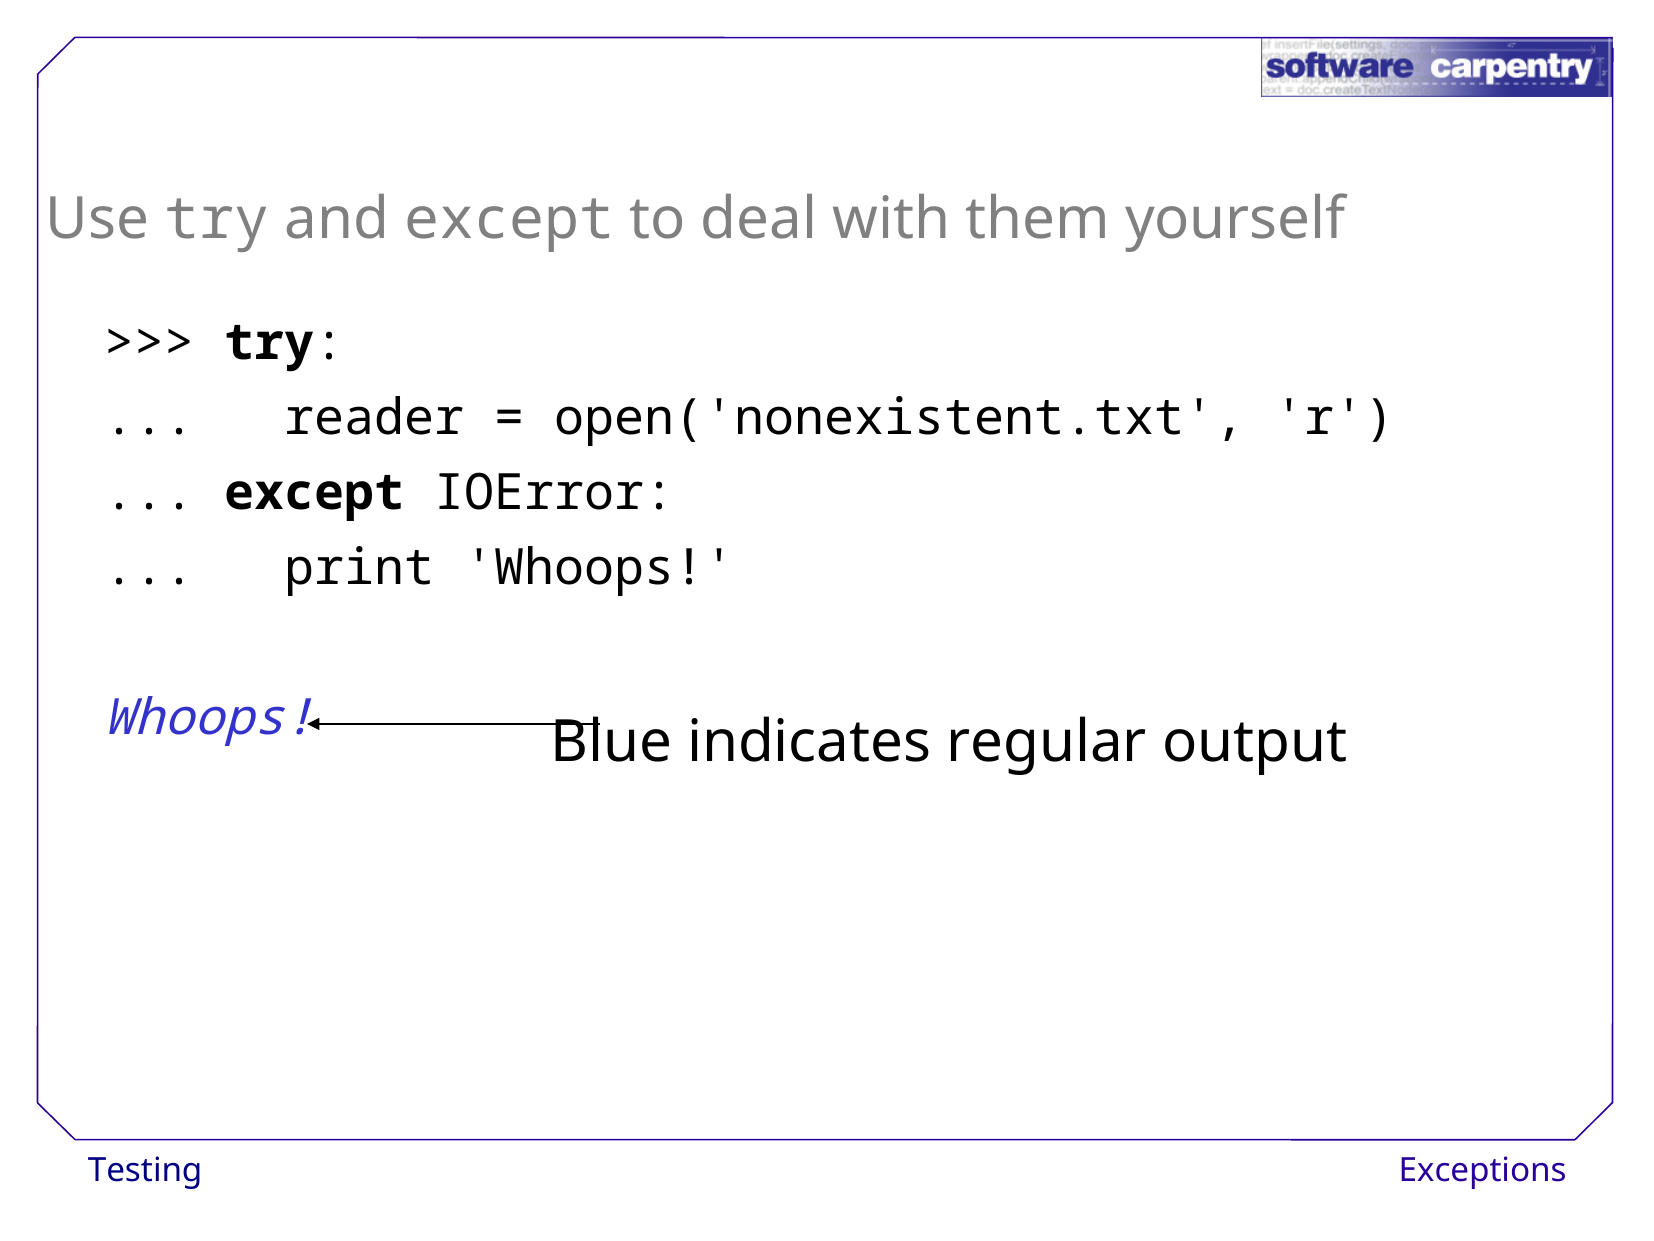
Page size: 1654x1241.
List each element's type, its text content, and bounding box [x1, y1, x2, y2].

text_box Blue indicates regular output [535, 660, 1513, 781]
text_box Use try and except to deal with them yourself [31, 138, 1511, 259]
picture [1261, 39, 1613, 97]
text_box >>> try: ... reader = open('nonexistent.txt', 'r') ... except IOError: ... print 'Whoops!' Whoops! [89, 287, 1512, 1037]
